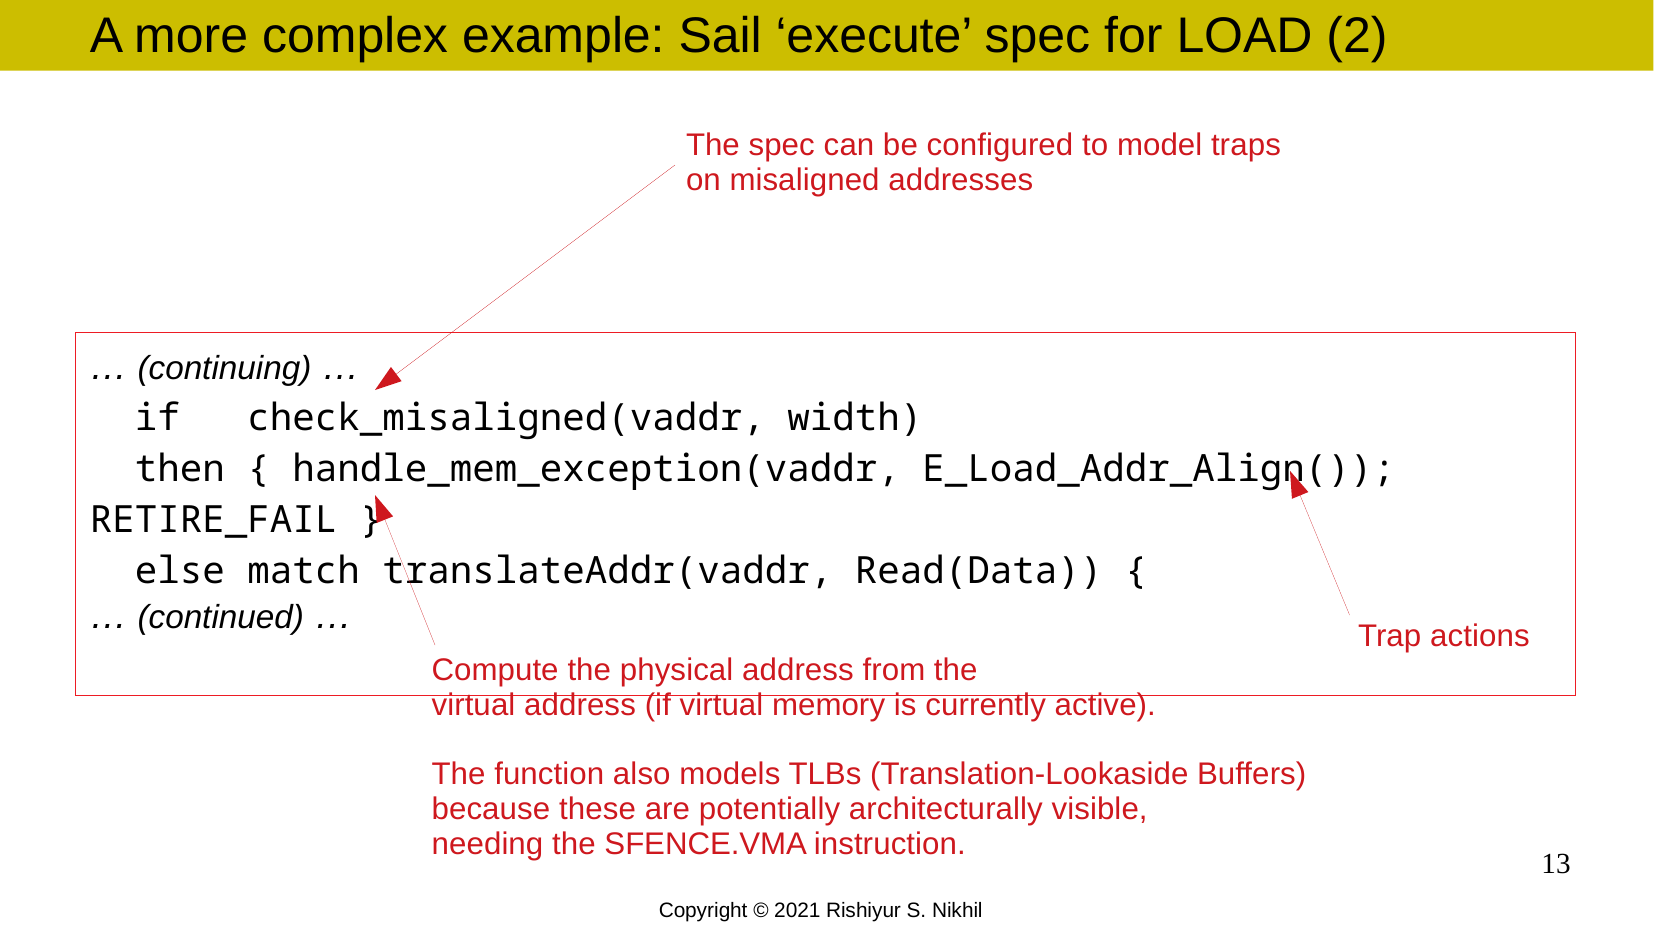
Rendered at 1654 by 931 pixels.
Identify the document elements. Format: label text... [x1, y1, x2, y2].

text_box Trap actions [1343, 610, 1546, 661]
text_box The spec can be configured to model traps on misaligned addresses [671, 120, 1298, 205]
text_box Compute the physical address from the virtual address (if virtual memory is currently active). The function also models TLBs (Translation-Lookaside Buffers) because these are potentially architecturally visible, needing the SFENCE.VMA instruction. [416, 645, 1323, 869]
text_box A more complex example: Sail ‘execute’ spec for LOAD (2) [0, 0, 1654, 71]
text_box … (continuing) … if check_misaligned(vaddr, width) then { handle_mem_exception(vaddr, E_Load_Addr_Align()); RETIRE_FAIL } else match translateAddr(vaddr, Read(Data)) { … (continued) … [75, 332, 1576, 586]
